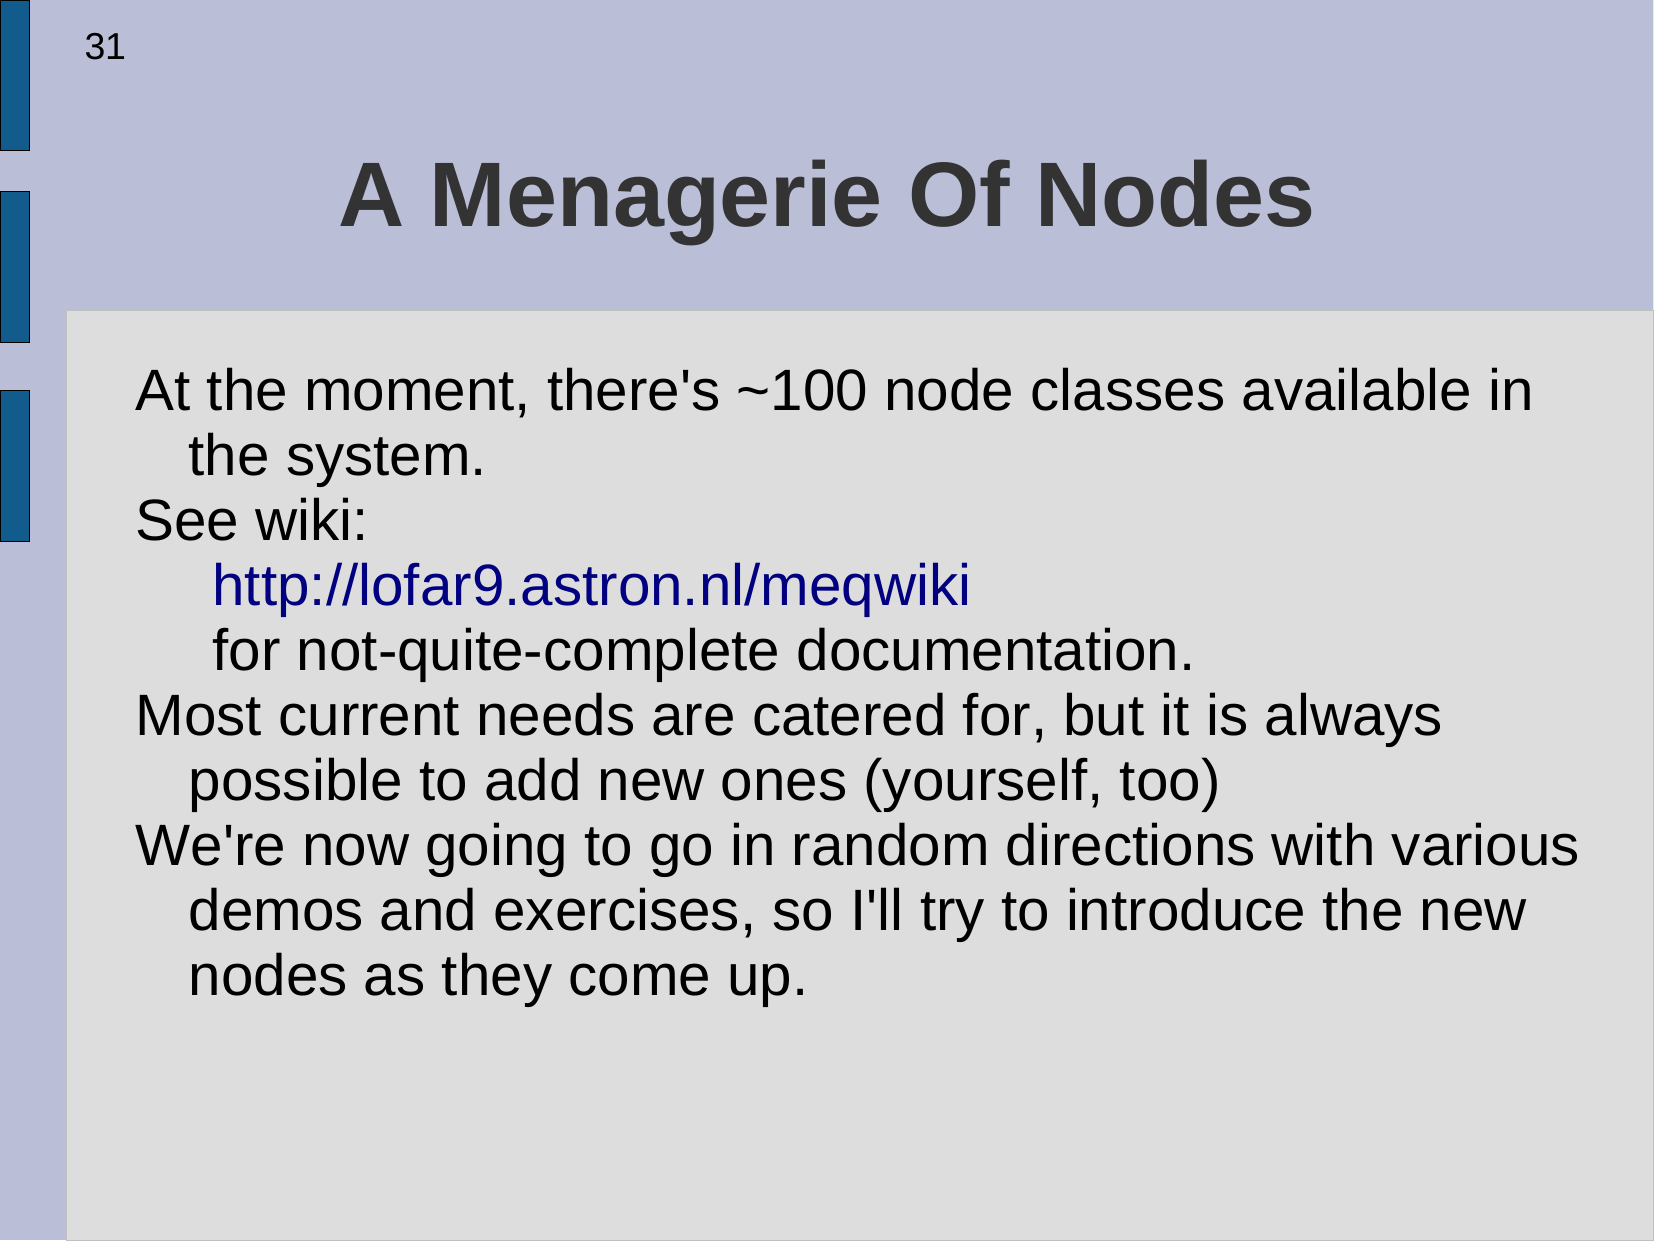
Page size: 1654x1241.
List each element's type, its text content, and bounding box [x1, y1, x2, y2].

title A Menagerie Of Nodes [121, 91, 1534, 299]
text_box <number> [108, 18, 232, 92]
list At the moment, there's ~100 node classes available in the system. See wiki: http://lofar9.astron.nl/meqwiki for not-quite-complete documentation. Most current needs are catered for, but it is always possible to add new ones (yourself, too) We're now going to go in random directions with various demos and exercises, so I'll try to introduce the new nodes as they come up. [117, 357, 1600, 1036]
